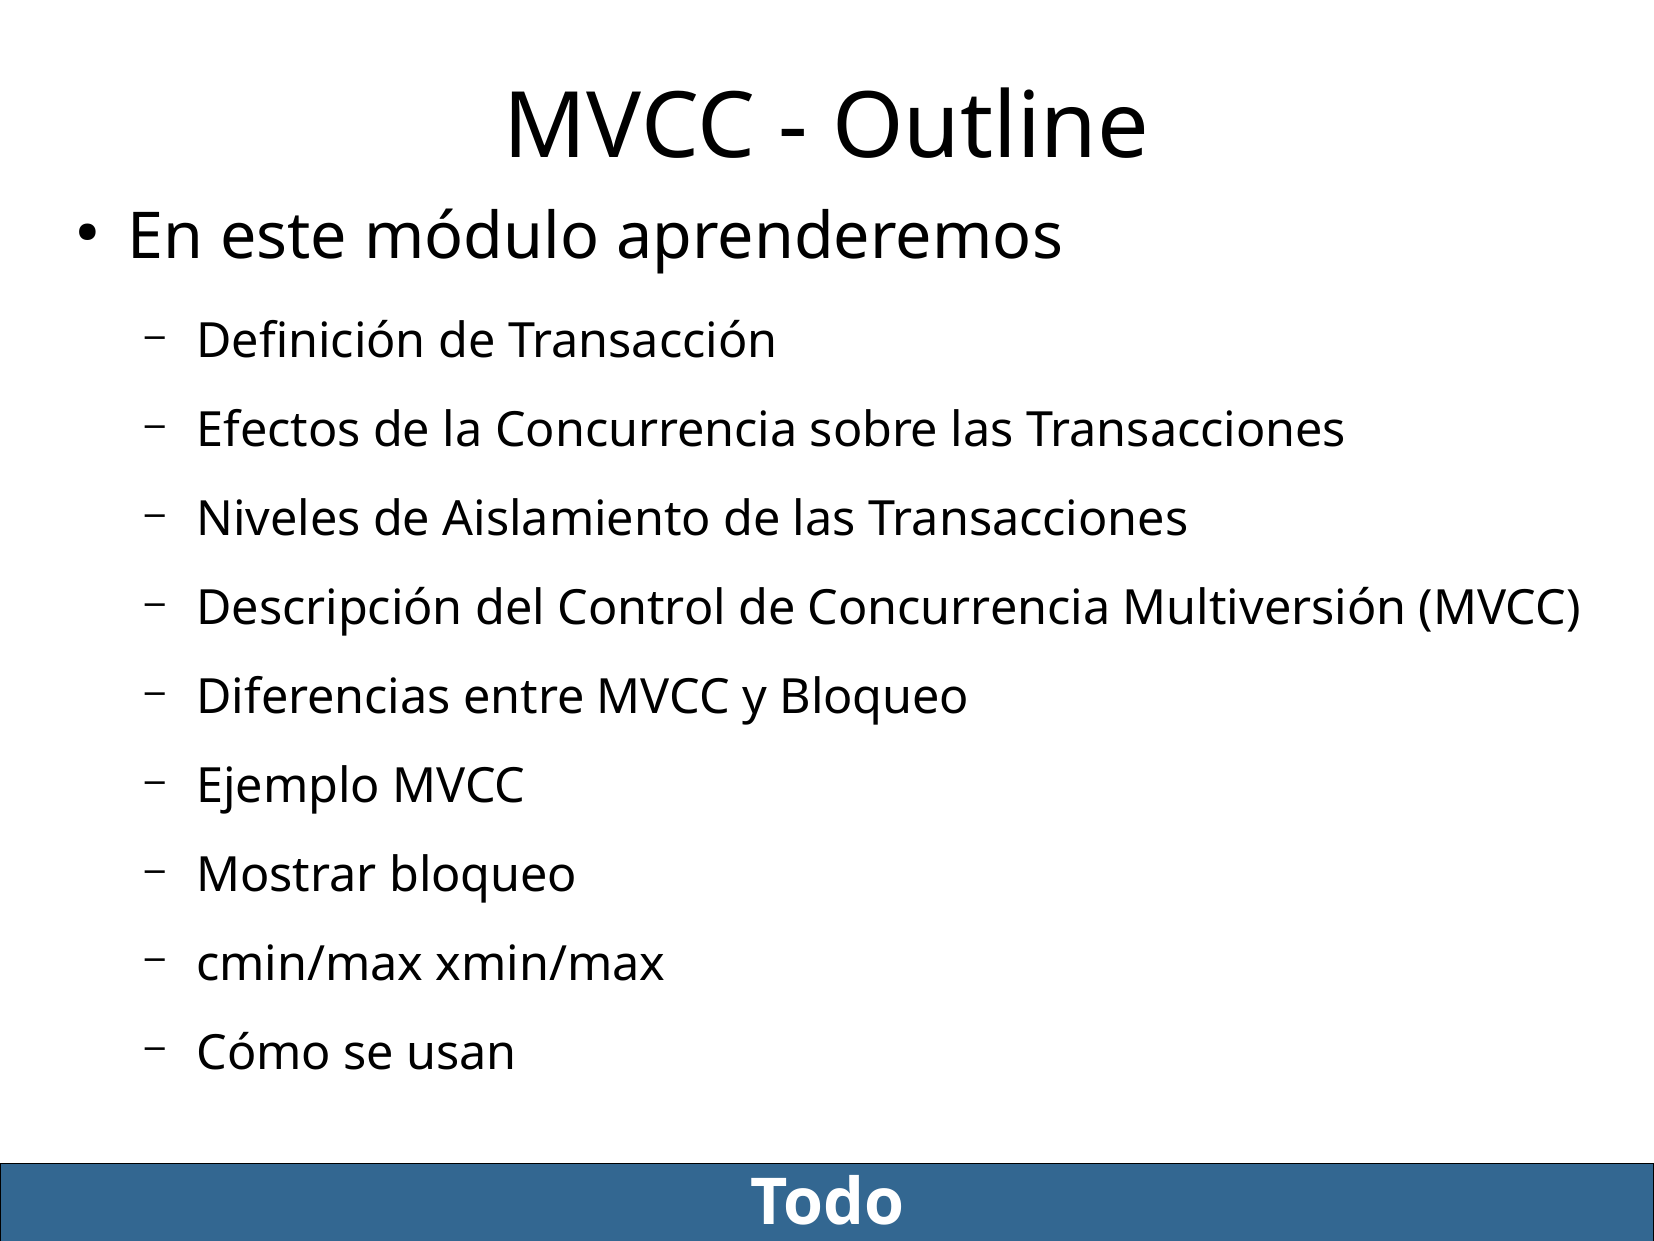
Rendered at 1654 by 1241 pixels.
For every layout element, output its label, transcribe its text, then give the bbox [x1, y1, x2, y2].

list En este módulo aprenderemos Definición de Transacción Efectos de la Concurrencia sobre las Transacciones Niveles de Aislamiento de las Transacciones Descripción del Control de Concurrencia Multiversión (MVCC) Diferencias entre MVCC y Bloqueo Ejemplo MVCC Mostrar bloqueo cmin/max xmin/max Cómo se usan [59, 188, 1595, 1105]
title MVCC - Outline [82, 49, 1571, 188]
